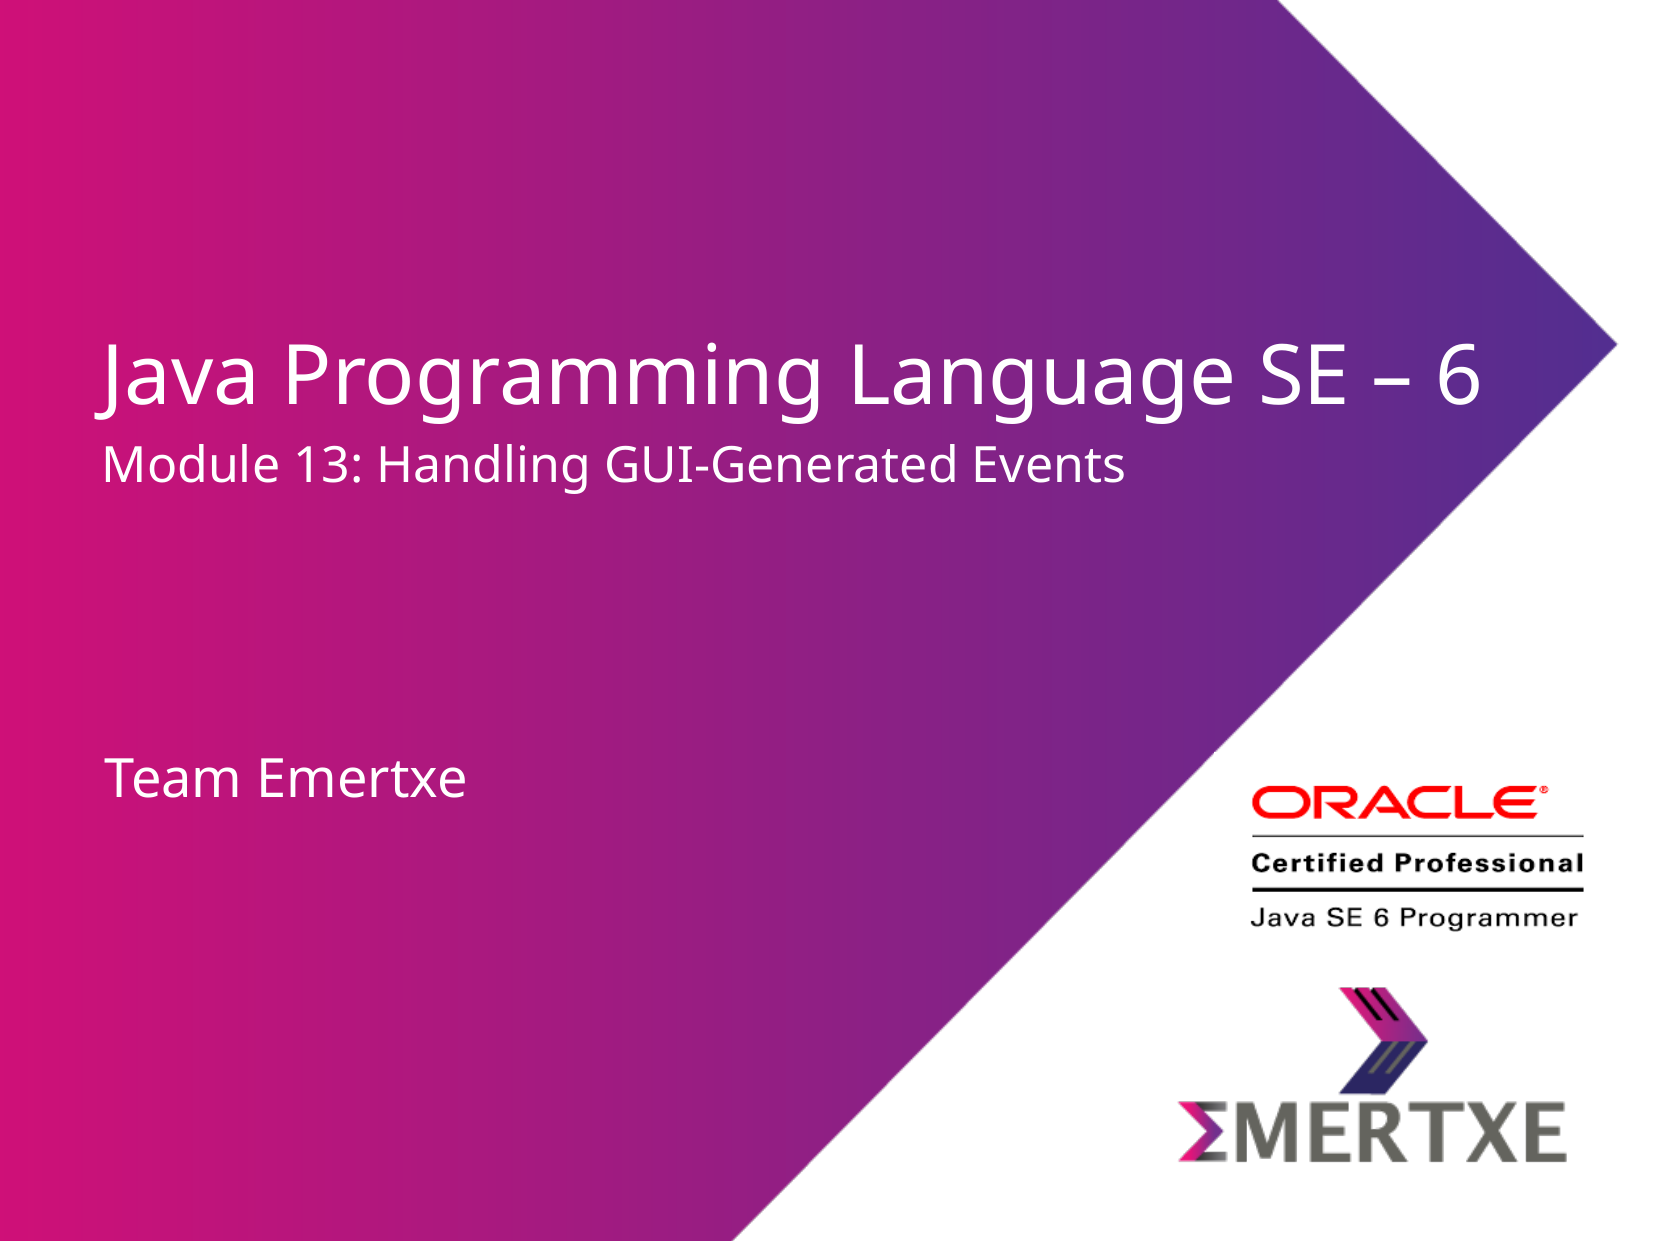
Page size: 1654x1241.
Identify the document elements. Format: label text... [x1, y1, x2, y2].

title Java Programming Language SE – 6 Module 13: Handling GUI-Generated Events [101, 302, 1591, 511]
picture [0, 0, 1654, 1241]
